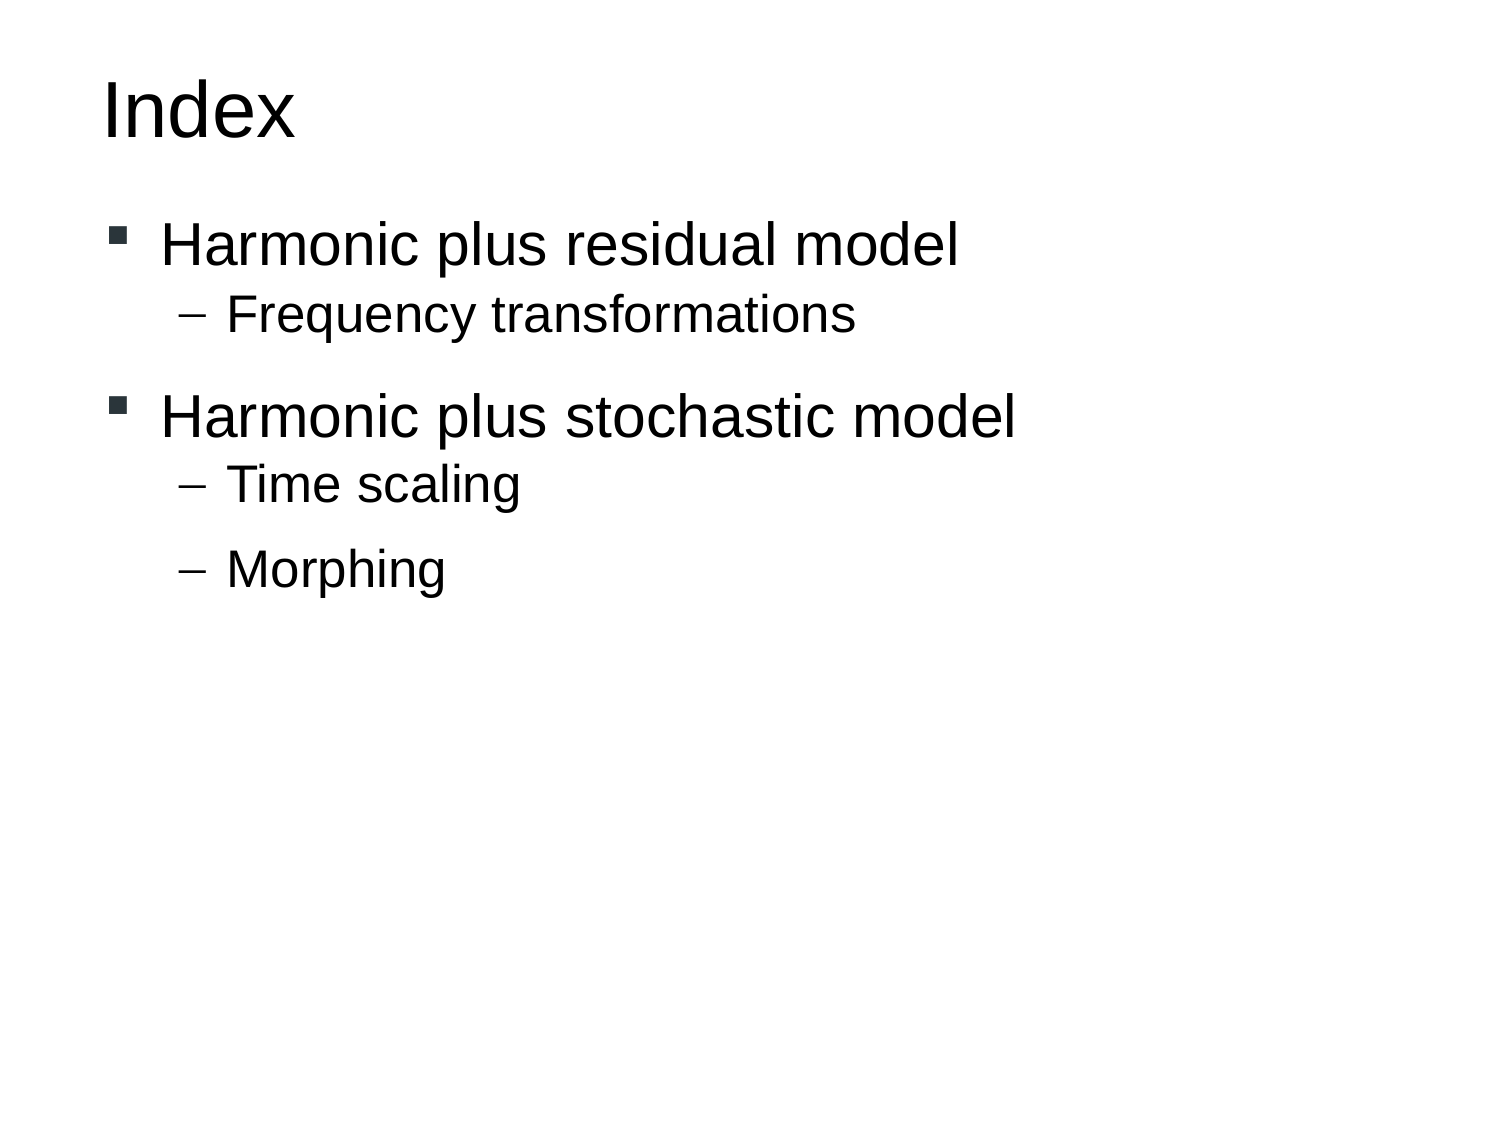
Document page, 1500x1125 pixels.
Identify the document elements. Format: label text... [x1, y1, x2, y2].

list Harmonic plus residual model Frequency transformations Harmonic plus stochastic model Time scaling Morphing [104, 210, 1381, 938]
title Index [73, 9, 1350, 198]
